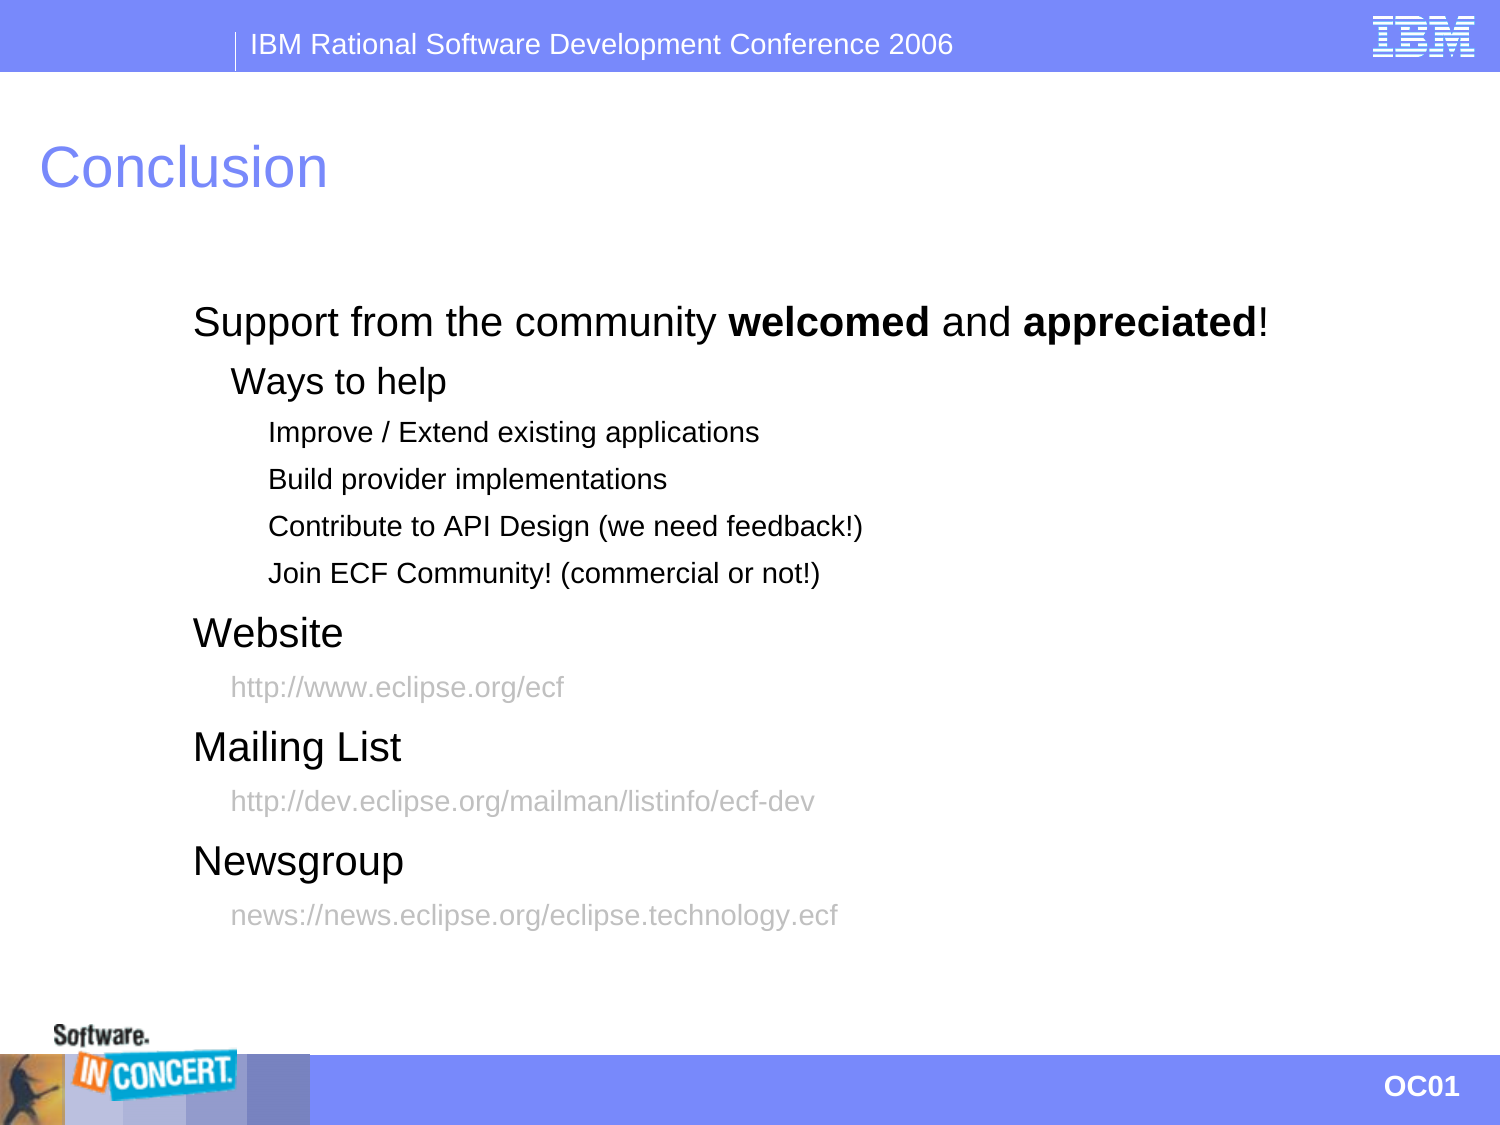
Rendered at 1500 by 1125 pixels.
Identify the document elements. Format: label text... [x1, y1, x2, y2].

list Support from the community welcomed and appreciated! Ways to help Improve / Extend existing applications Build provider implementations Contribute to API Design (we need feedback!) Join ECF Community! (commercial or not!) Website http://www.eclipse.org/ecf Mailing List http://dev.eclipse.org/mailman/listinfo/ecf-dev Newsgroup news://news.eclipse.org/eclipse.technology.ecf [178, 291, 1417, 1125]
title Conclusion [25, 132, 1415, 211]
picture [0, 1024, 178, 1125]
